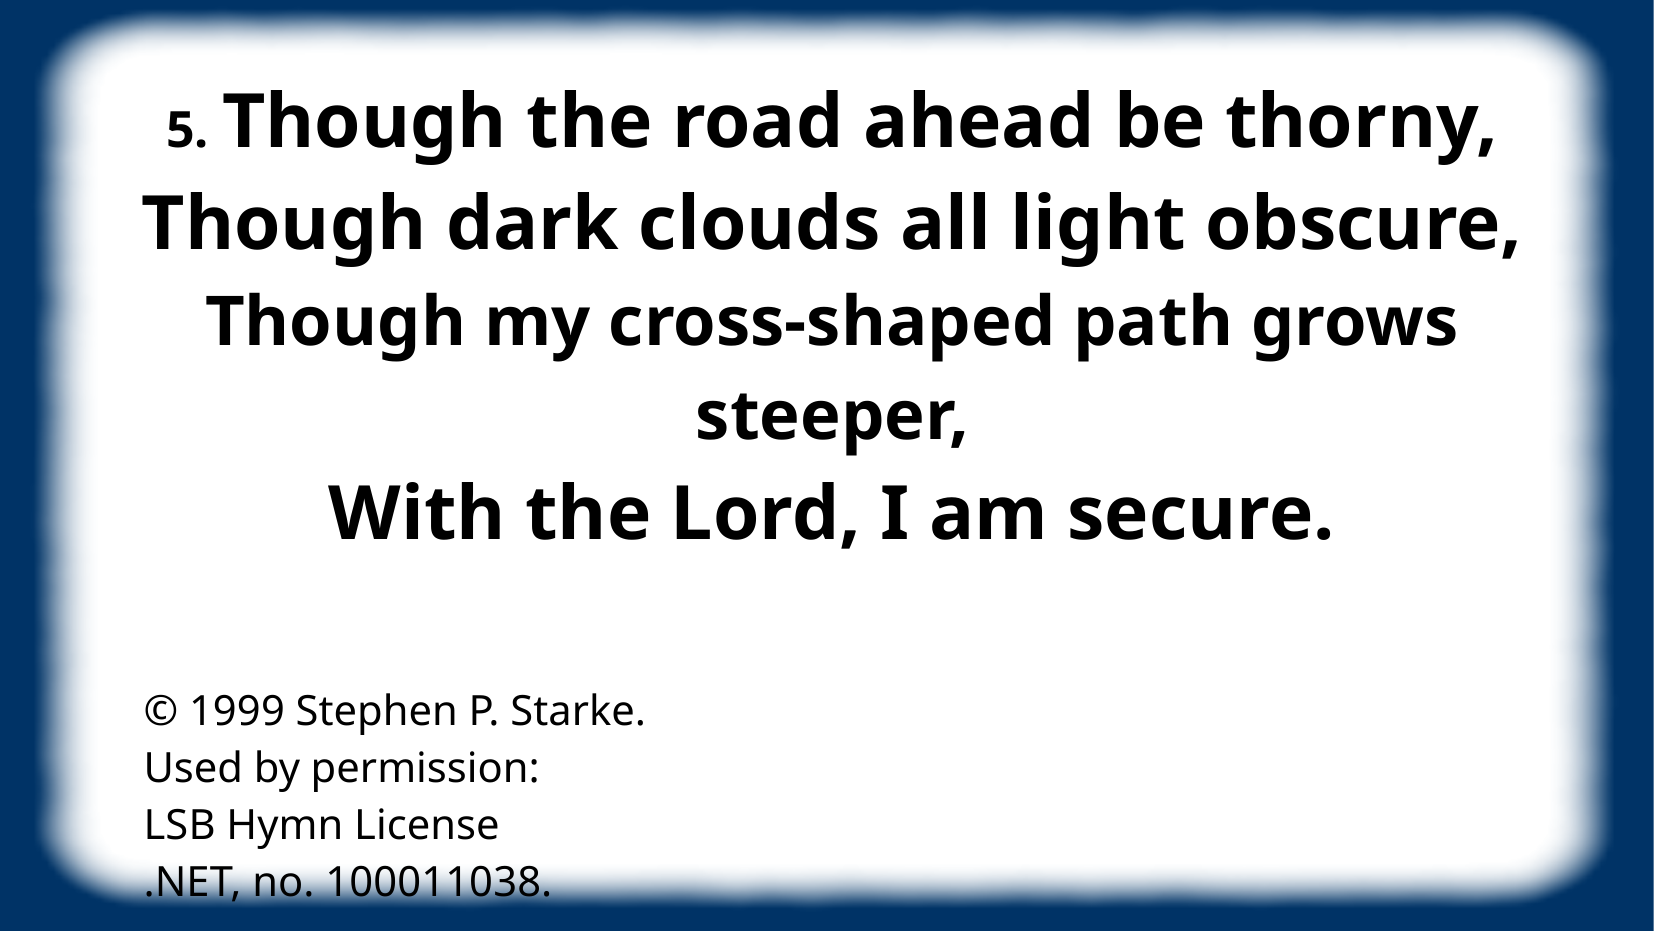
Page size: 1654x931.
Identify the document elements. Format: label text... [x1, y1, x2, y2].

picture [0, 0, 1654, 931]
text_box 5. Though the road ahead be thorny, Though dark clouds all light obscure, Though my cross-shaped path grows steeper, With the Lord, I am secure. © 1999 Stephen P. Starke. Used by permission: LSB Hymn License .NET, no. 100011038. [75, 60, 1591, 802]
